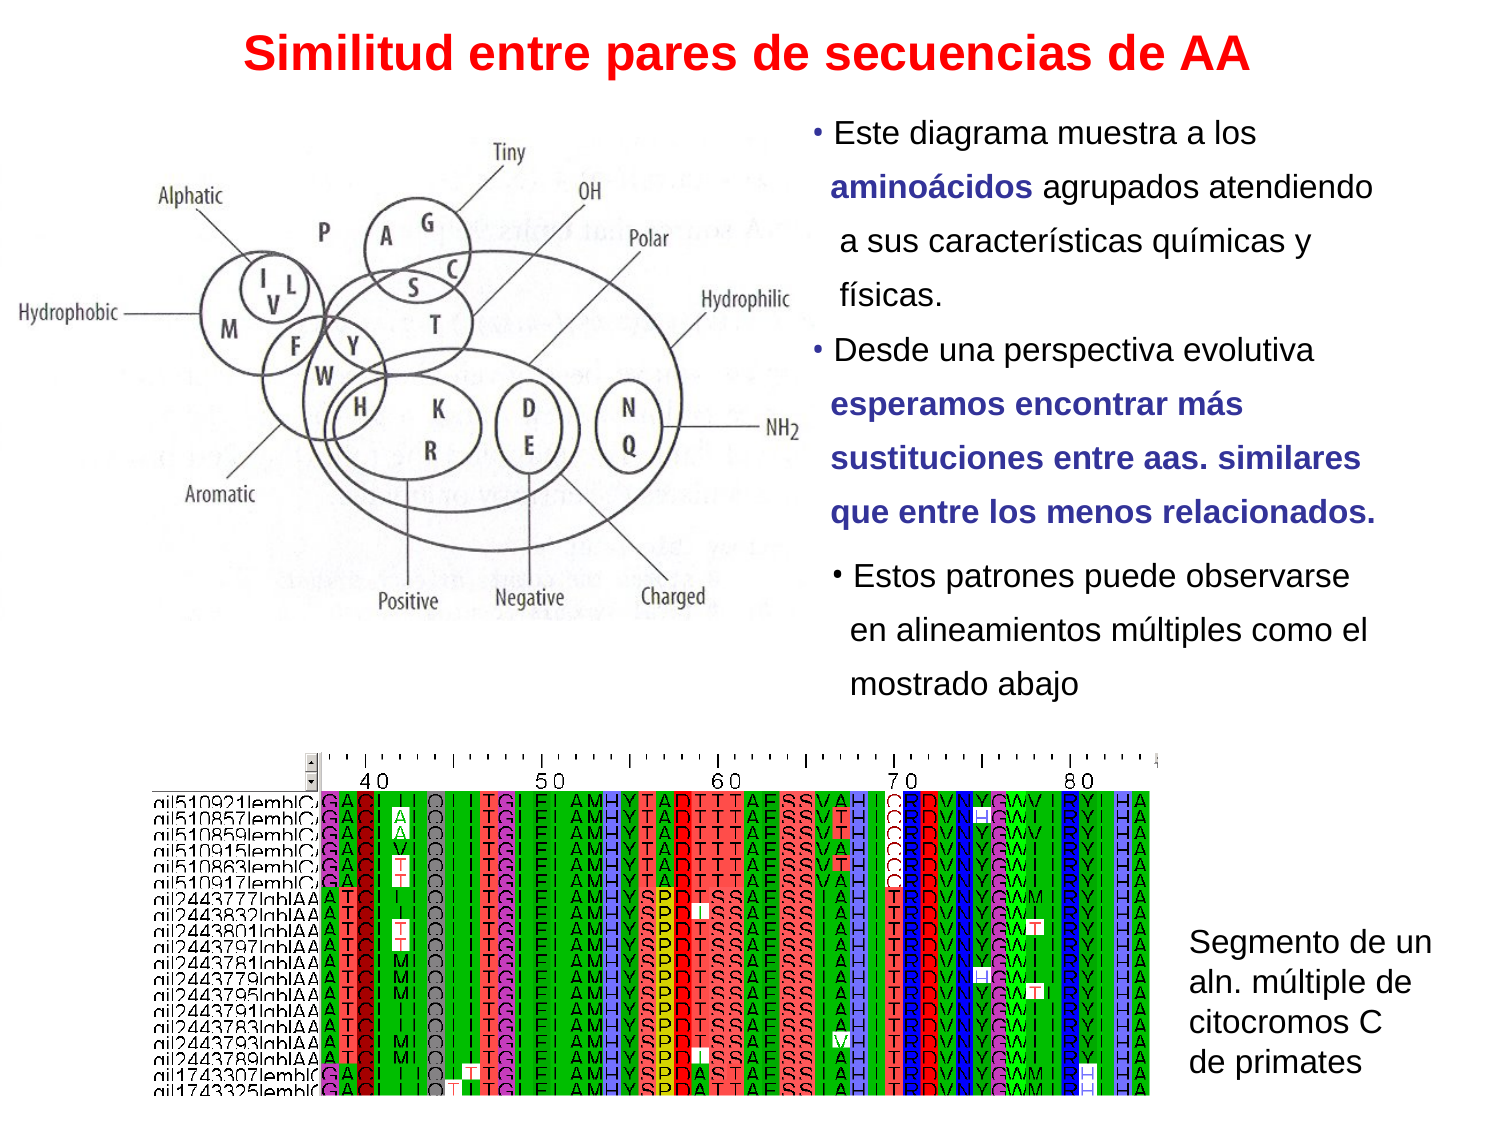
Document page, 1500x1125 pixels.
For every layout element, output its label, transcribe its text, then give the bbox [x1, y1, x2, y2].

text_box Desde una perspectiva evolutiva esperamos encontrar más sustituciones entre aas. similares que entre los menos relacionados. [797, 306, 1412, 538]
text_box Similitud entre pares de secuencias de AA [228, 13, 1268, 89]
picture [0, 137, 815, 621]
text_box Segmento de un aln. múltiple de citocromos C de primates [1174, 912, 1458, 1088]
text_box Este diagrama muestra a los aminoácidos agrupados atendiendo a sus características químicas y físicas. [797, 90, 1412, 306]
text_box Estos patrones puede observarse en alineamientos múltiples como el mostrado abajo [816, 538, 1394, 710]
picture [152, 751, 1158, 1096]
